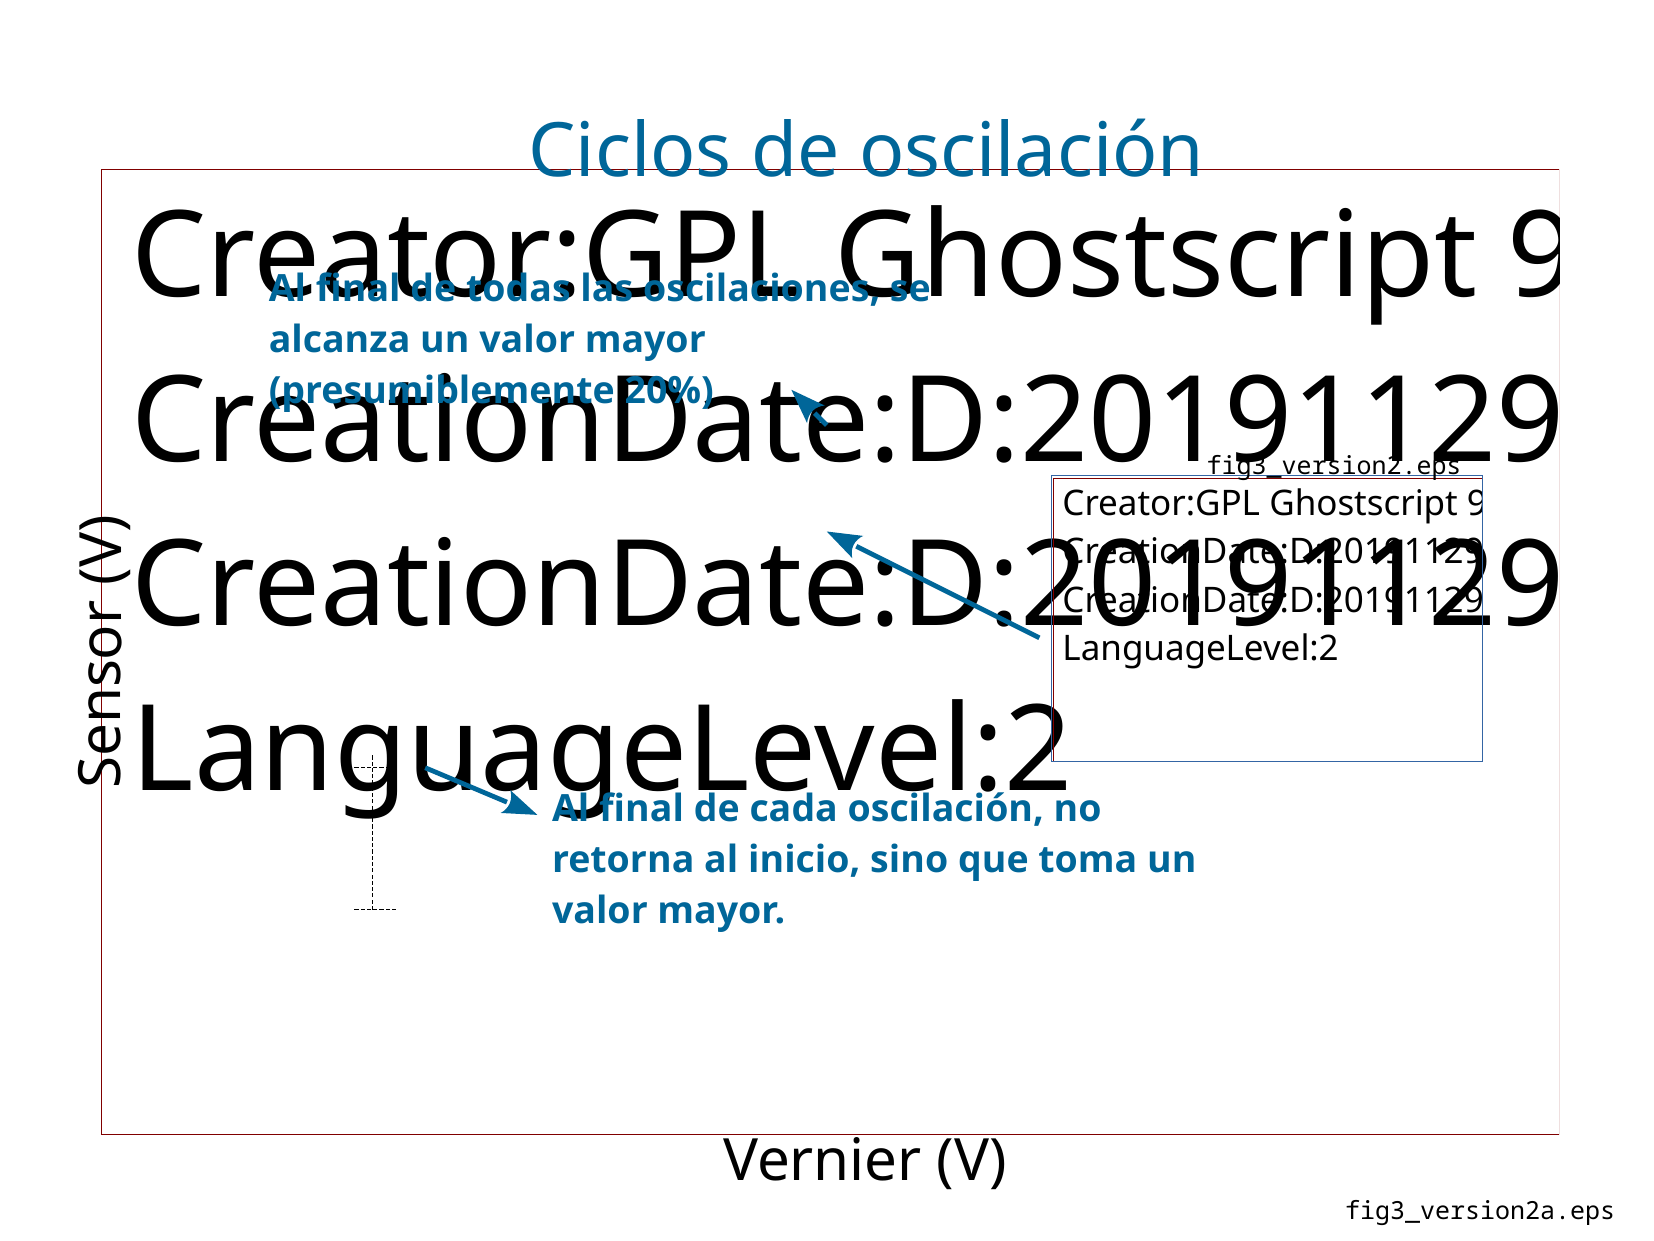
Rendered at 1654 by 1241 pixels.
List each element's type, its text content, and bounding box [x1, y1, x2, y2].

text_box fig3_version2a.eps [1181, 1185, 1630, 1229]
text_box Al final de cada oscilación, no retorna al inicio, sino que toma un valor mayor. [537, 774, 1235, 974]
text_box fig3_version2.eps [1157, 440, 1477, 497]
text_box Vernier (V) [708, 1110, 1075, 1202]
text_box Sensor (V) [51, 437, 142, 804]
picture [93, 162, 1560, 1135]
text_box Al final de todas las oscilaciones, se alcanza un valor mayor (presumiblemente 20%) [253, 253, 1034, 515]
text_box Ciclos de oscilación [513, 88, 1282, 201]
